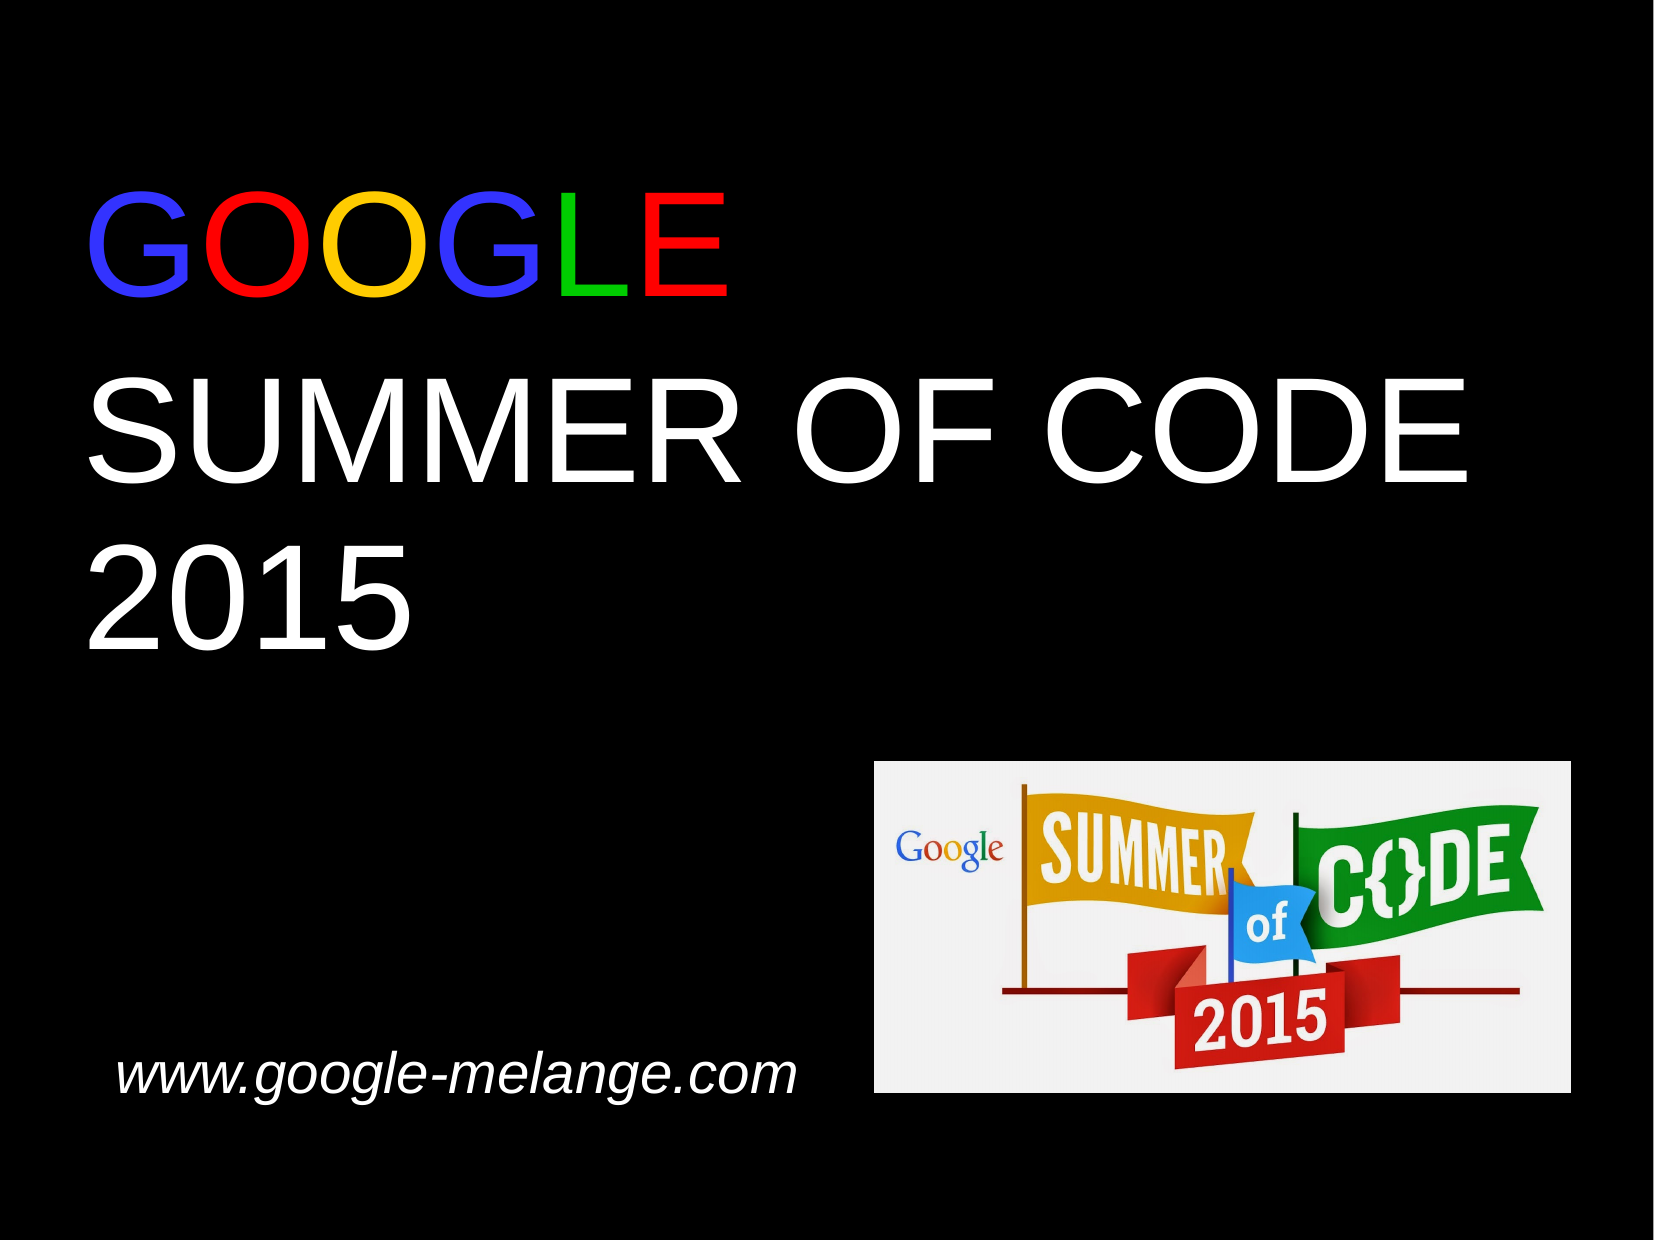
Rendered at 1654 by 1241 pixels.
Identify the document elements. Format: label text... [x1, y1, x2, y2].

text_box www.google-melange.com [94, 1027, 875, 1185]
subtitle GOOGLE SUMMER OF CODE 2015 [82, 49, 1571, 886]
picture [874, 886, 1571, 1093]
